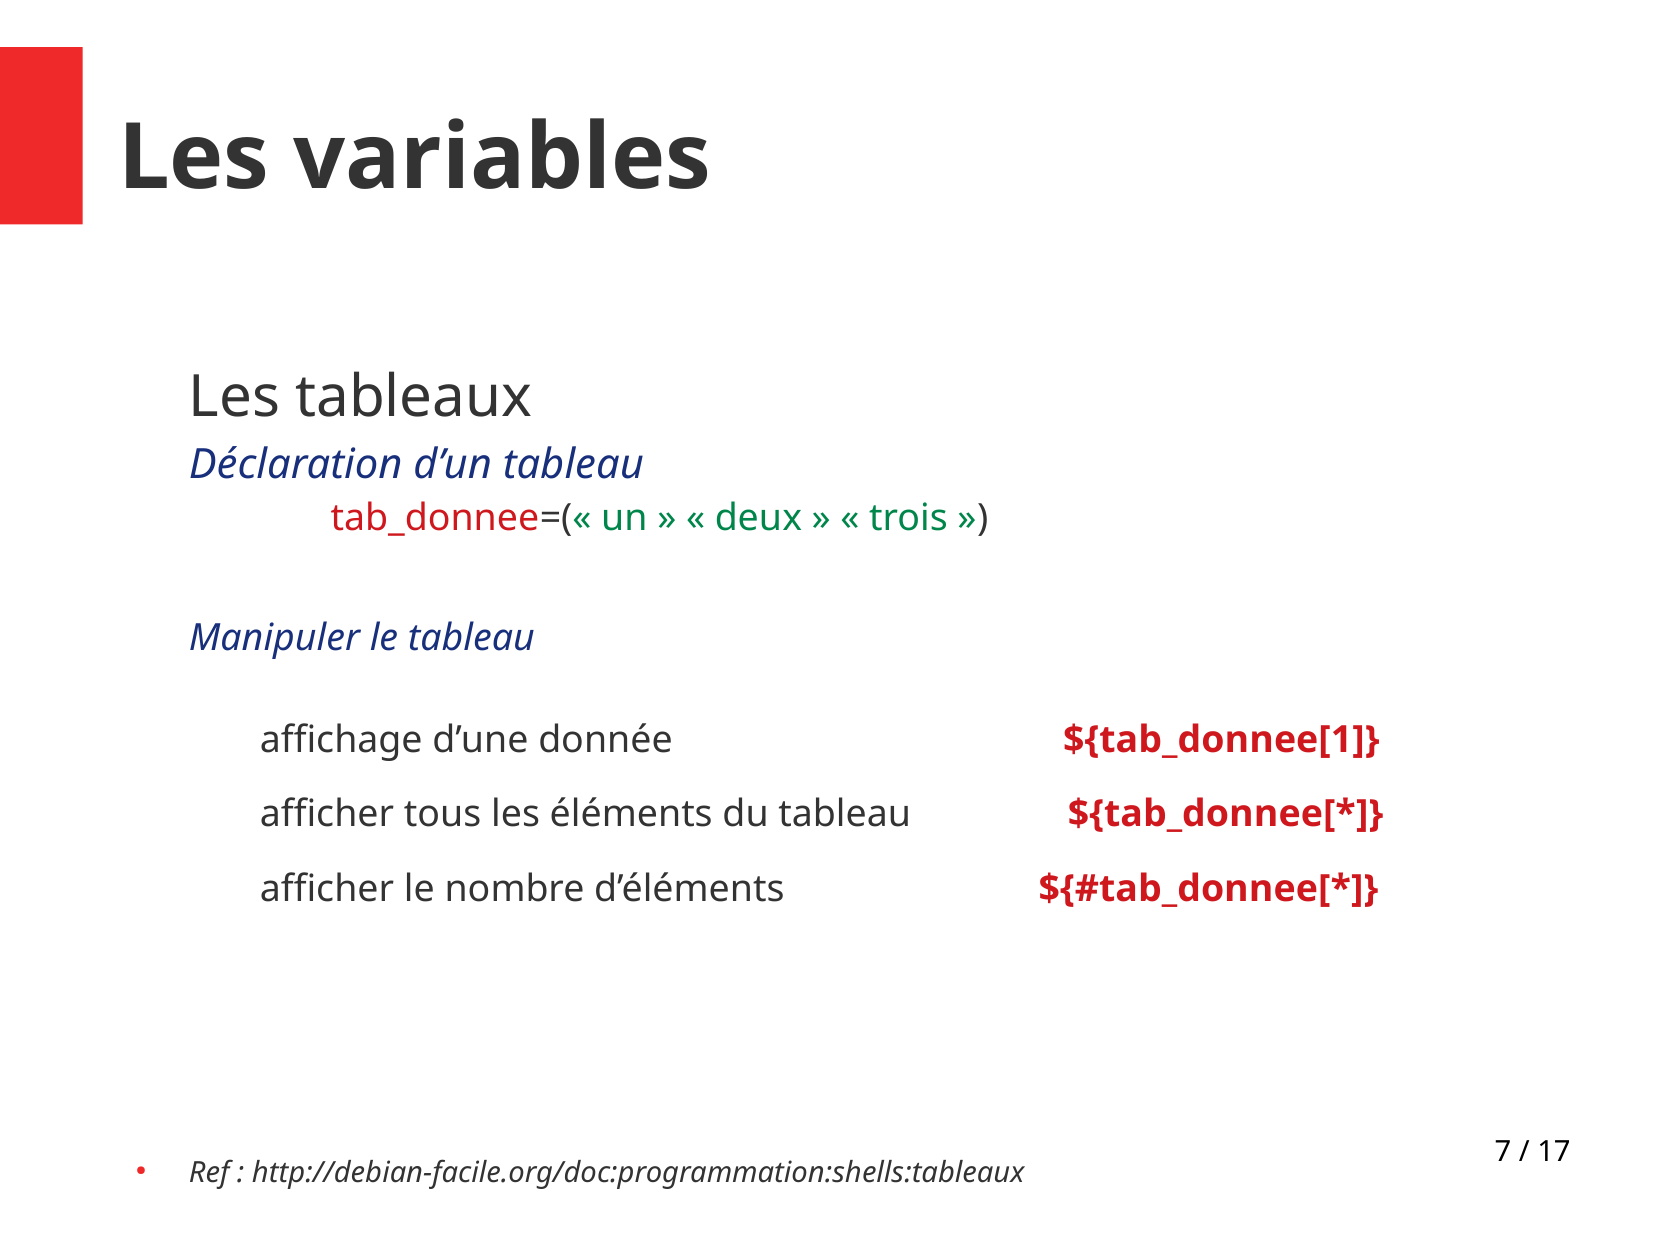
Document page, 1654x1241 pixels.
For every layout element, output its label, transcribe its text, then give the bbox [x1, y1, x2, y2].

list Les tableaux Déclaration d’un tableau tab_donnee=(« un » « deux » « trois ») Manipuler le tableau affichage d’une donnée ${tab_donnee[1]} afficher tous les éléments du tableau ${tab_donnee[*]} afficher le nombre d’éléments ${#tab_donnee[*]} Ref : http://debian-facile.org/doc:programmation:shells:tableaux [118, 354, 1536, 1074]
title Les variables [118, 49, 1571, 257]
